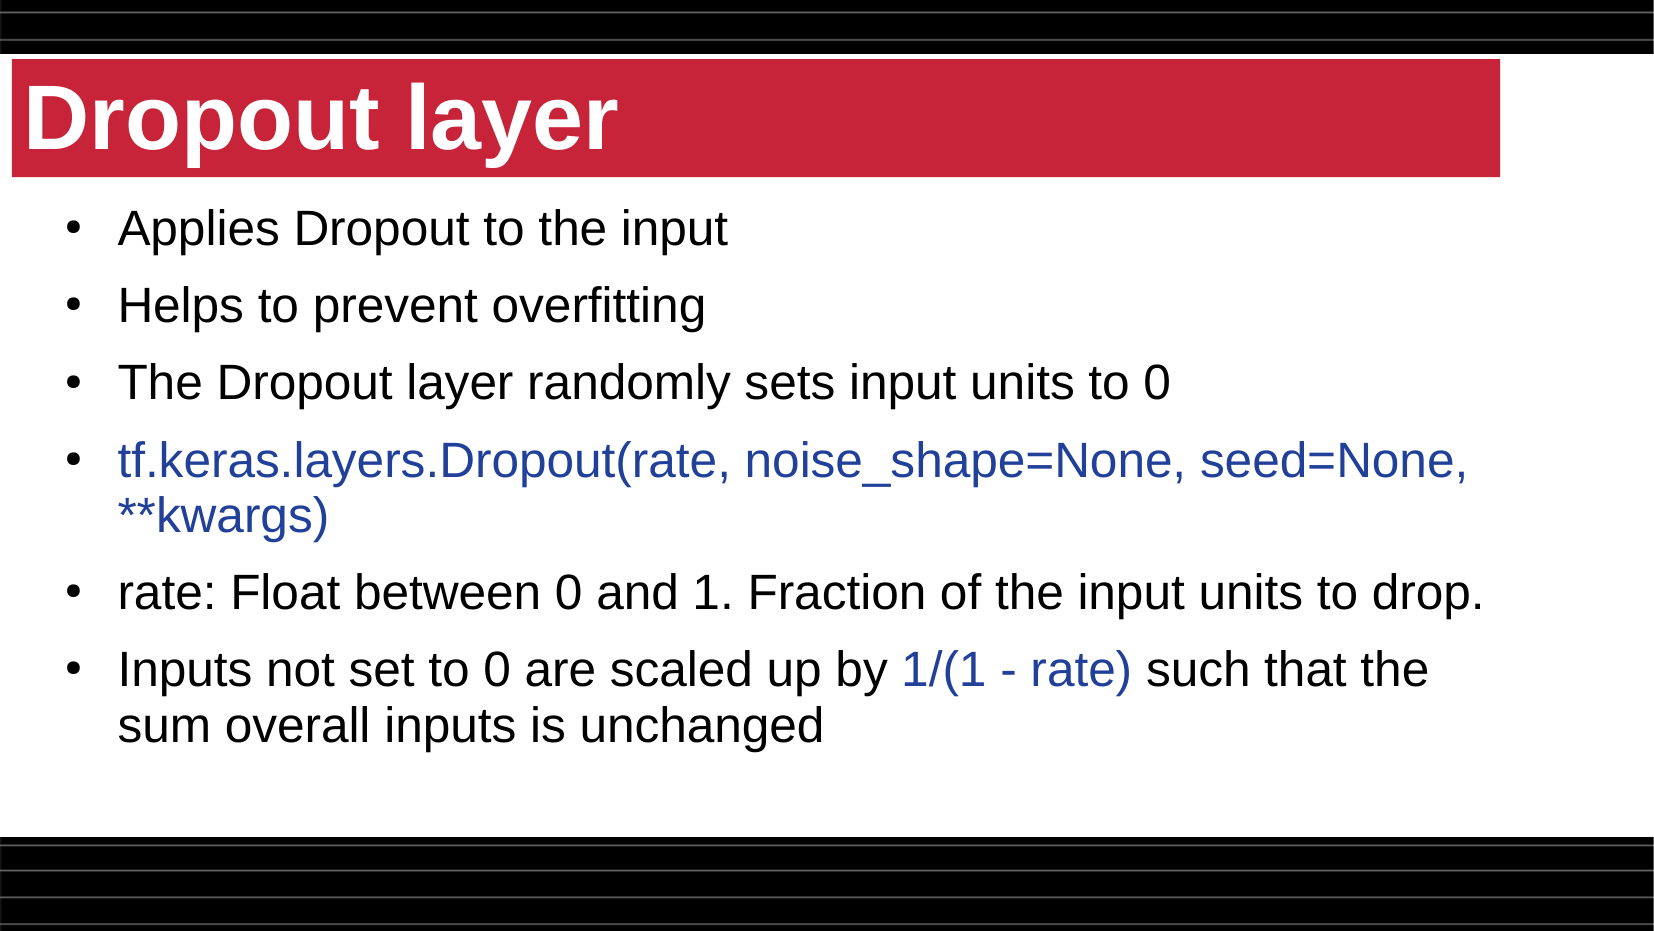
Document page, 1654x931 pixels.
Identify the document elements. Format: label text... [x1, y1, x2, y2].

list Applies Dropout to the input Helps to prevent overfitting The Dropout layer randomly sets input units to 0 tf.keras.layers.Dropout(rate, noise_shape=None, seed=None, **kwargs) rate: Float between 0 and 1. Fraction of the input units to drop. Inputs not set to 0 are scaled up by 1/(1 - rate) such that the sum overall inputs is unchanged [47, 200, 1489, 804]
picture [0, 837, 1654, 931]
title Dropout layer [11, 59, 1501, 178]
picture [0, 0, 1654, 54]
